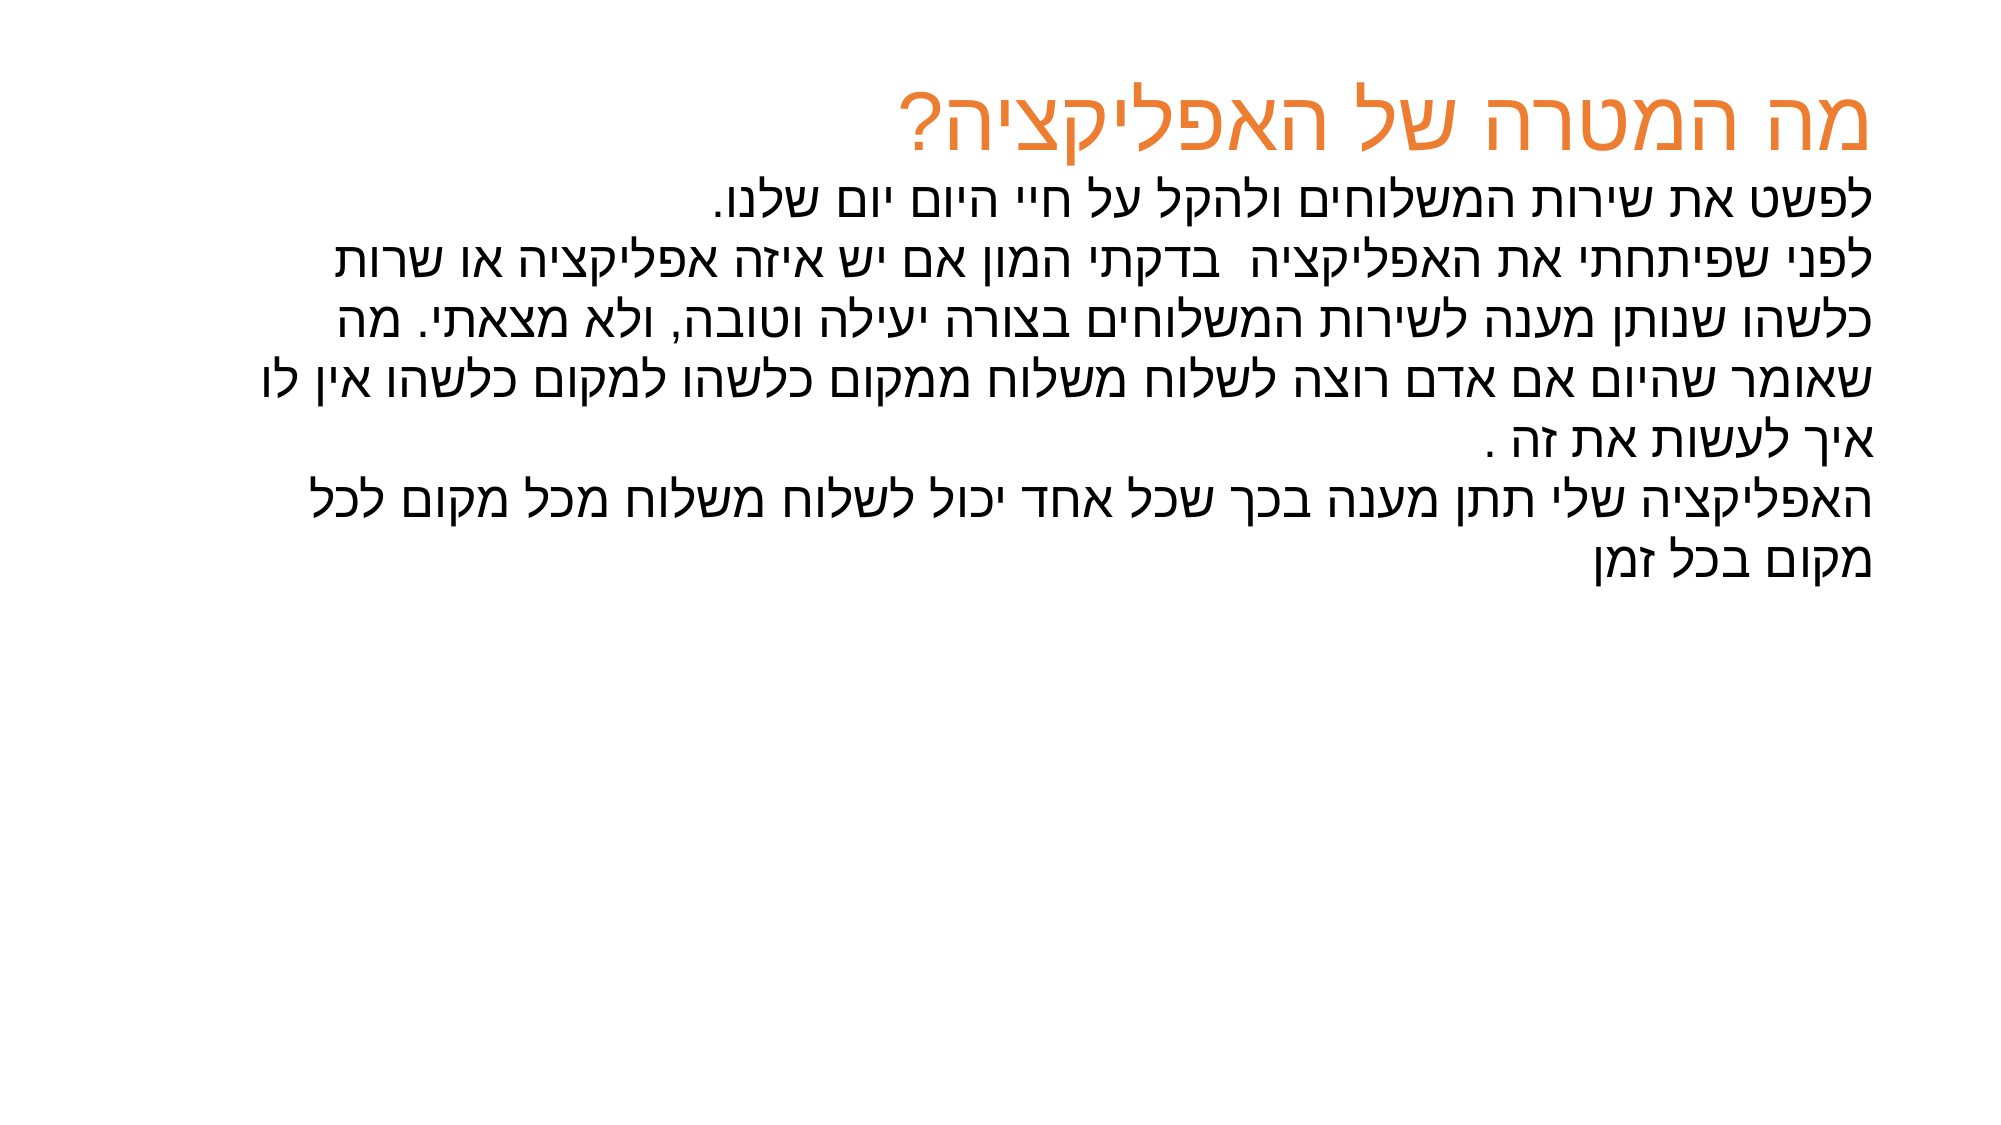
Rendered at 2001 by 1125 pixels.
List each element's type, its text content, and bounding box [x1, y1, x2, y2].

text_box מה המטרה של האפליקציה? לפשט את שירות המשלוחים ולהקל על חיי היום יום שלנו. לפני שפיתחתי את האפליקציה בדקתי המון אם יש איזה אפליקציה או שרות כלשהו שנותן מענה לשירות המשלוחים בצורה יעילה וטובה, ולא מצאתי. מה שאומר שהיום אם אדם רוצה לשלוח משלוח ממקום כלשהו למקום כלשהו אין לו איך לעשות את זה . האפליקציה שלי תתן מענה בכך שכל אחד יכול לשלוח משלוח מכל מקום לכל מקום בכל זמן [208, 60, 1891, 1125]
